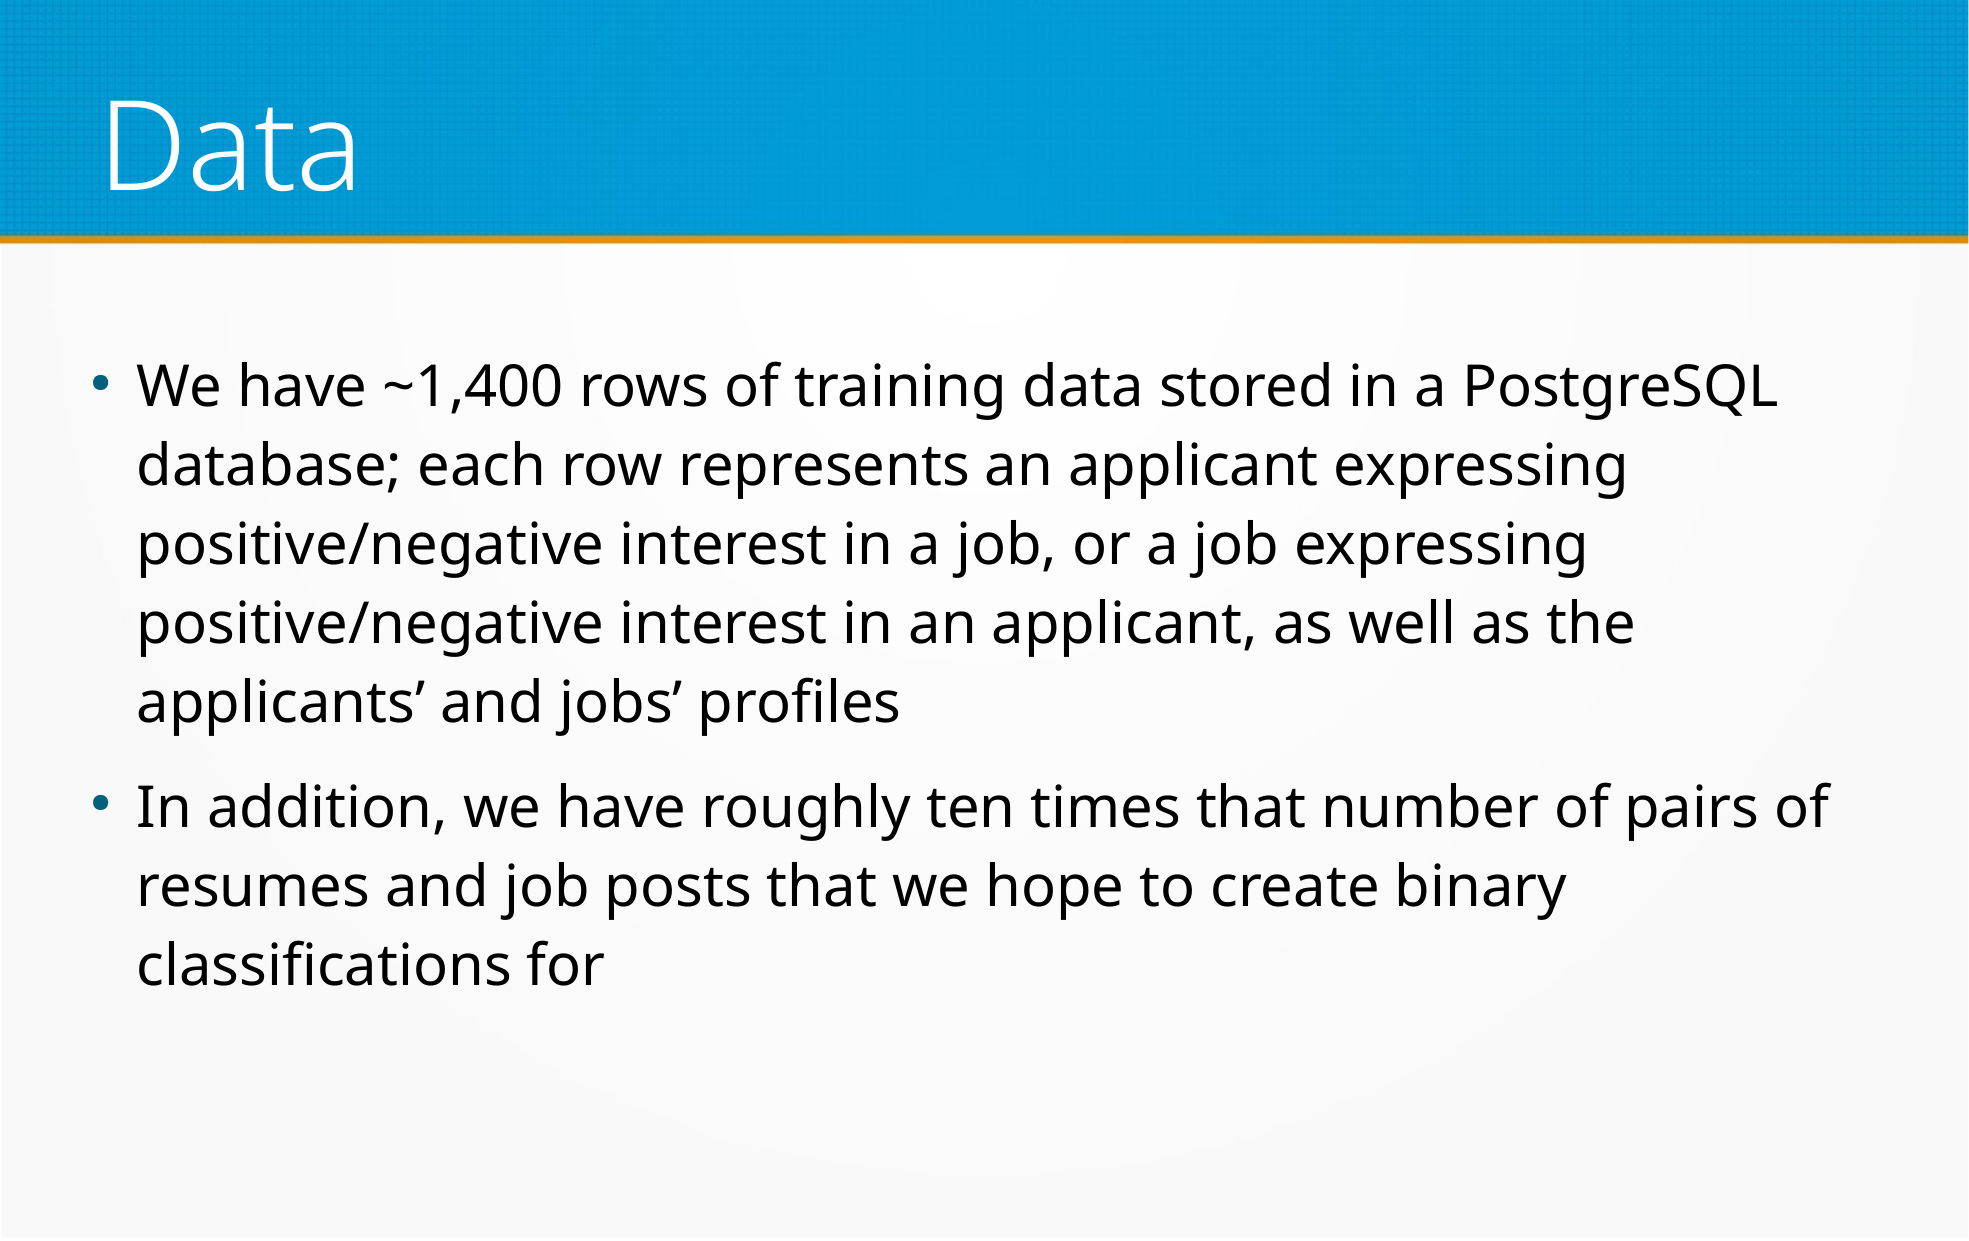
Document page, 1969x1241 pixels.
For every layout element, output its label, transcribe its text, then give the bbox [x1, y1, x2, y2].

list We have ~1,400 rows of training data stored in a PostgreSQL database; each row represents an applicant expressing positive/negative interest in a job, or a job expressing positive/negative interest in an applicant, as well as the applicants’ and jobs’ profiles In addition, we have roughly ten times that number of pairs of resumes and job posts that we hope to create binary classifications for [75, 240, 1837, 1006]
title Data [98, 19, 1870, 227]
picture [0, 233, 1969, 1241]
